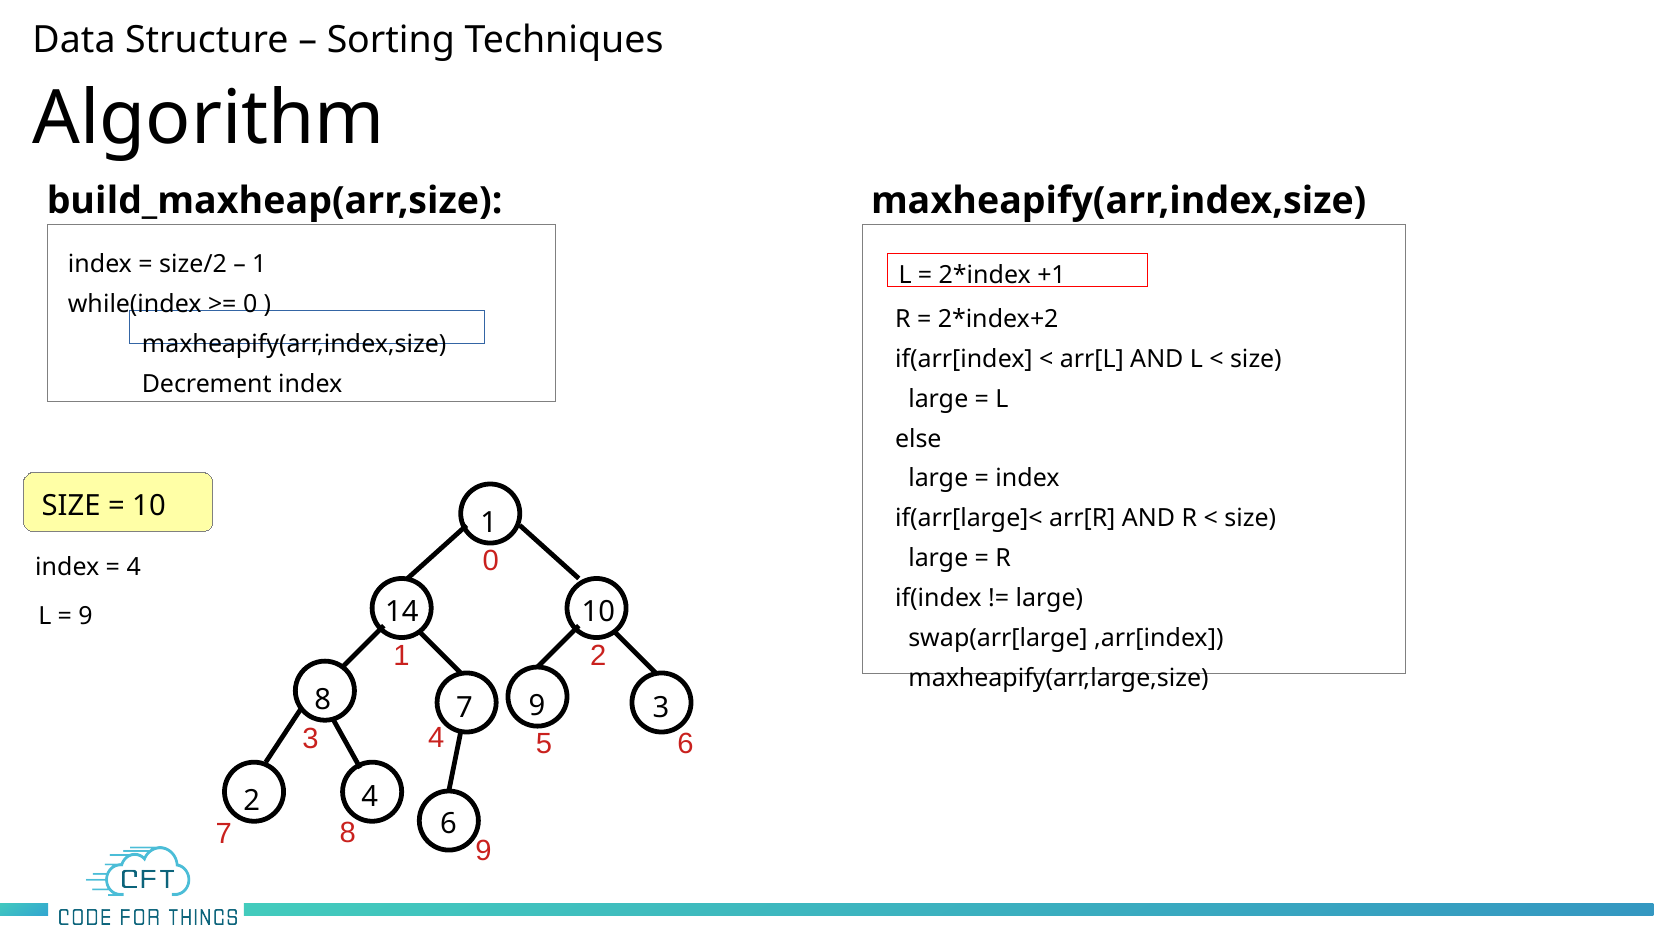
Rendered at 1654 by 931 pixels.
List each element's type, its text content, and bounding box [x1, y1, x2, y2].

text_box 4 [413, 713, 460, 762]
text_box [348, 672, 355, 710]
text_box [395, 773, 402, 811]
text_box 3 [287, 714, 293, 724]
text_box [295, 676, 299, 705]
text_box [460, 728, 482, 733]
text_box 10 [566, 582, 634, 632]
text_box 9 [513, 677, 562, 727]
text_box 7 [441, 678, 490, 728]
text_box [362, 762, 390, 768]
text_box 3 [287, 714, 334, 763]
text_box 0 [467, 536, 514, 585]
text_box [515, 667, 560, 677]
text_box L = 2*index +1 R = 2*index+2 if(arr[index] < arr[L] AND L < size) large = L else large = index if(arr[large]< arr[R] AND R < size) large = R if(index != large) swap(arr[large] ,arr[index]) maxheapify(arr,large,size) [874, 236, 1371, 647]
text_box [47, 224, 556, 402]
text_box 2 [575, 631, 622, 680]
text_box [437, 687, 441, 713]
text_box index = 4 [0, 541, 186, 590]
text_box [371, 818, 386, 822]
text_box [582, 578, 611, 582]
text_box [631, 686, 637, 719]
text_box L = 9 [0, 590, 189, 640]
text_box [224, 777, 228, 806]
text_box 6 [662, 719, 709, 768]
text_box [645, 672, 678, 678]
text_box [490, 684, 497, 721]
text_box [468, 483, 512, 493]
text_box [646, 728, 662, 733]
text_box [507, 680, 513, 714]
text_box 9 [460, 826, 507, 875]
text_box SIZE = 10 [26, 476, 207, 526]
text_box 14 [370, 582, 438, 632]
text_box [419, 803, 425, 838]
text_box maxheapify(arr,index,size) [856, 166, 1571, 225]
picture [59, 846, 237, 925]
text_box [23, 472, 213, 532]
text_box 8 [324, 808, 371, 857]
text_box [474, 805, 479, 837]
text_box [686, 686, 692, 719]
text_box [302, 661, 347, 671]
text_box 5 [521, 719, 567, 768]
text_box 2 [228, 772, 277, 822]
text_box 4 [346, 768, 395, 818]
title Data Structure – Sorting Techniques Algorithm [32, 12, 1184, 166]
text_box [432, 845, 466, 851]
text_box [342, 778, 346, 806]
text_box [232, 762, 276, 772]
text_box 6 [425, 795, 474, 845]
text_box [277, 773, 284, 811]
text_box [387, 578, 416, 582]
text_box 1 [378, 631, 425, 680]
text_box 8 [299, 671, 348, 721]
text_box build_maxheap(arr,size): [32, 165, 650, 225]
text_box 7 [200, 809, 247, 857]
text_box [862, 224, 1406, 674]
text_box index = size/2 – 1 while(index >= 0 ) maxheapify(arr,index,size) Decrement index [53, 238, 508, 402]
text_box [562, 680, 568, 714]
text_box [433, 791, 464, 795]
text_box 1 [458, 493, 525, 544]
text_box 3 [637, 678, 686, 728]
text_box [450, 672, 484, 678]
